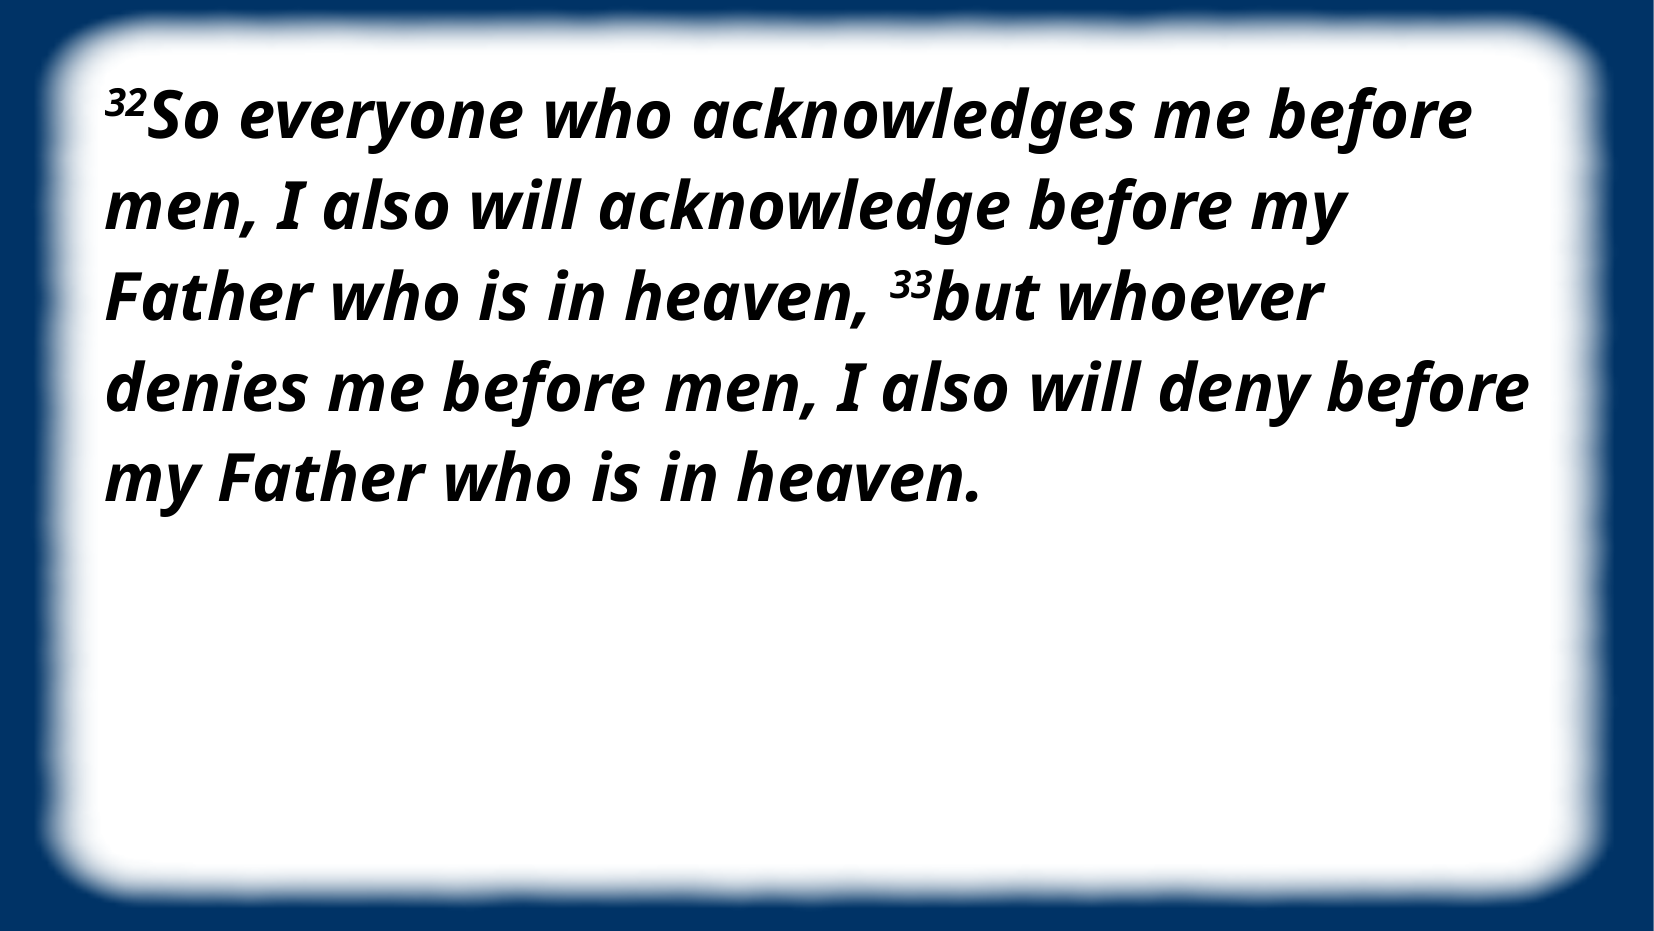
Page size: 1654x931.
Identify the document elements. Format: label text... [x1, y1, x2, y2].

picture [0, 0, 1654, 931]
text_box 32So everyone who acknowledges me before men, I also will acknowledge before my Father who is in heaven, 33but whoever denies me before men, I also will deny before my Father who is in heaven. [90, 60, 1561, 519]
